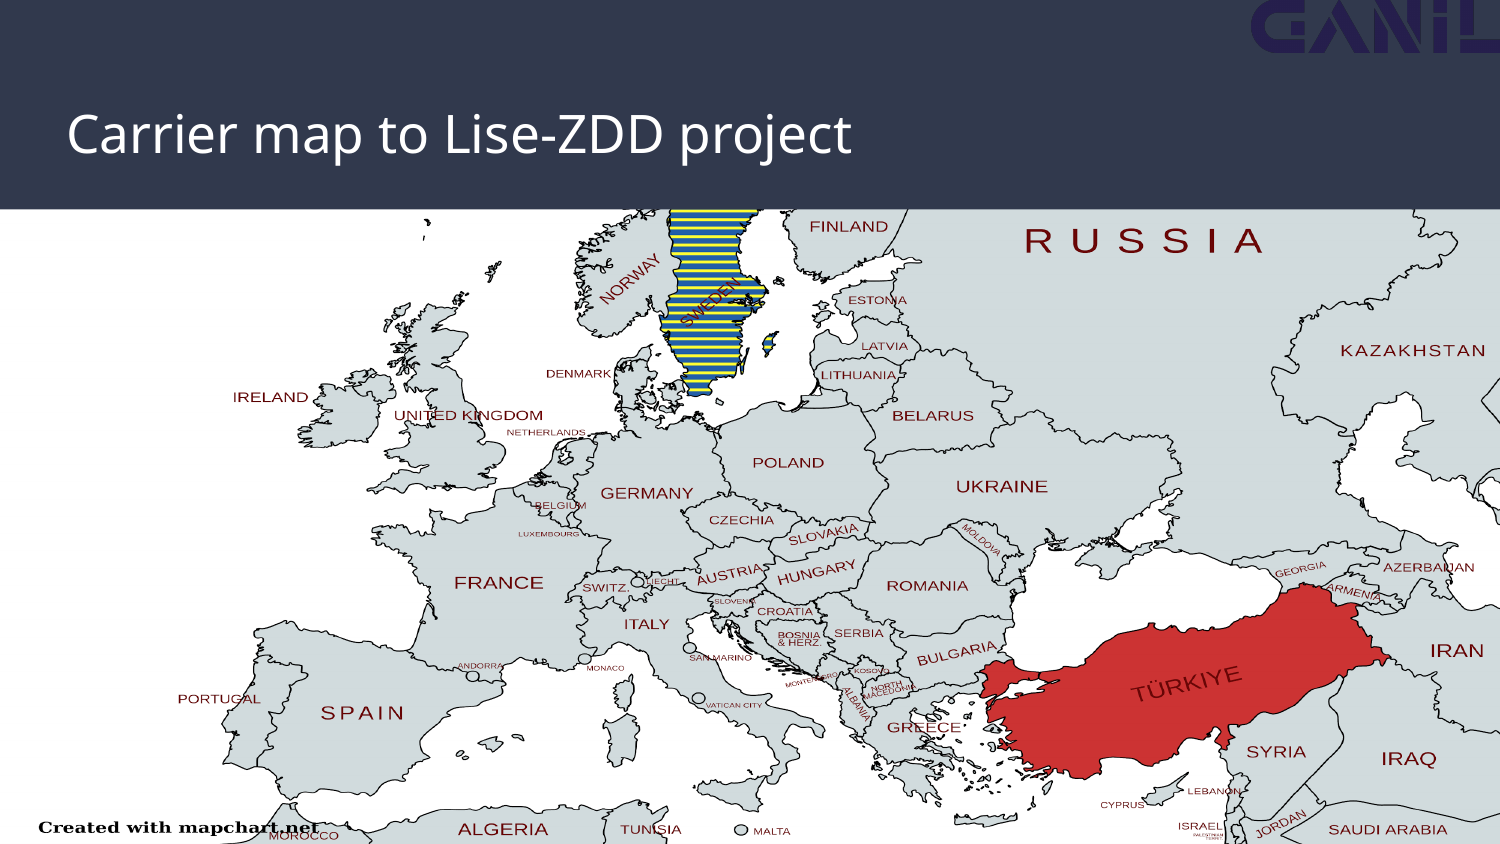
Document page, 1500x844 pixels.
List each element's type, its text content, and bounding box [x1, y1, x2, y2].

picture [1251, 0, 1500, 53]
title Carrier map to Lise-ZDD project [51, 82, 1449, 185]
picture [0, 210, 1500, 844]
